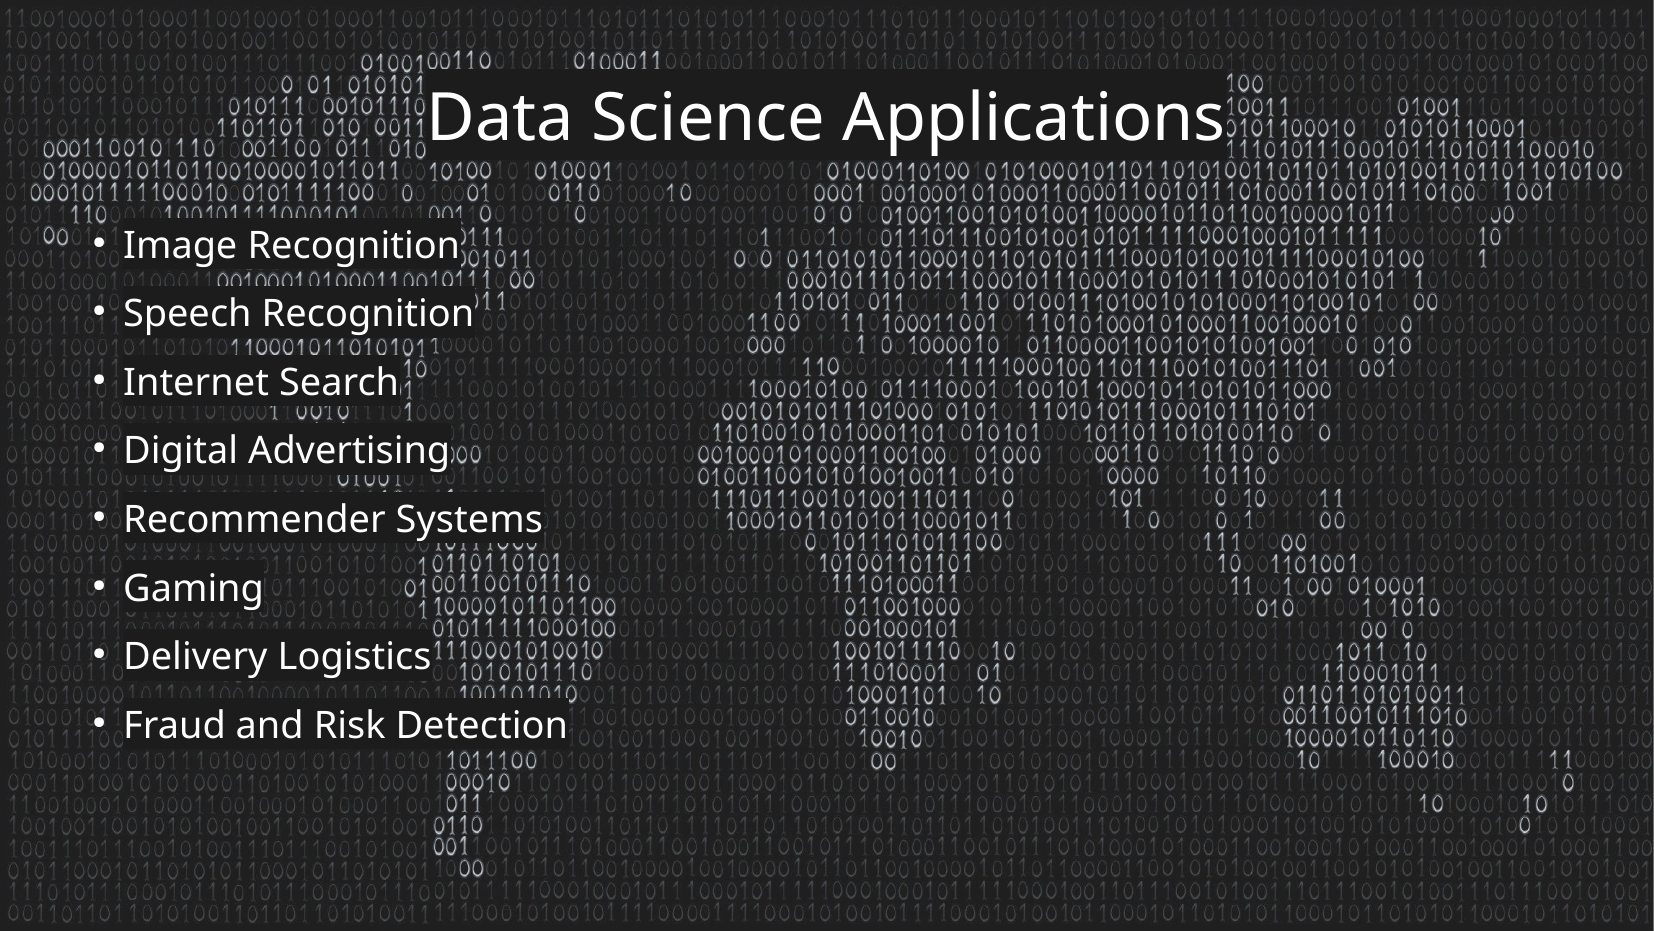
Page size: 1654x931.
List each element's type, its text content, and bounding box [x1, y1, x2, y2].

list Image Recognition Speech Recognition Internet Search Digital Advertising Recommender Systems Gaming Delivery Logistics Fraud and Risk Detection [82, 217, 1571, 758]
picture [0, 0, 1654, 931]
title Data Science Applications [82, 37, 1571, 193]
